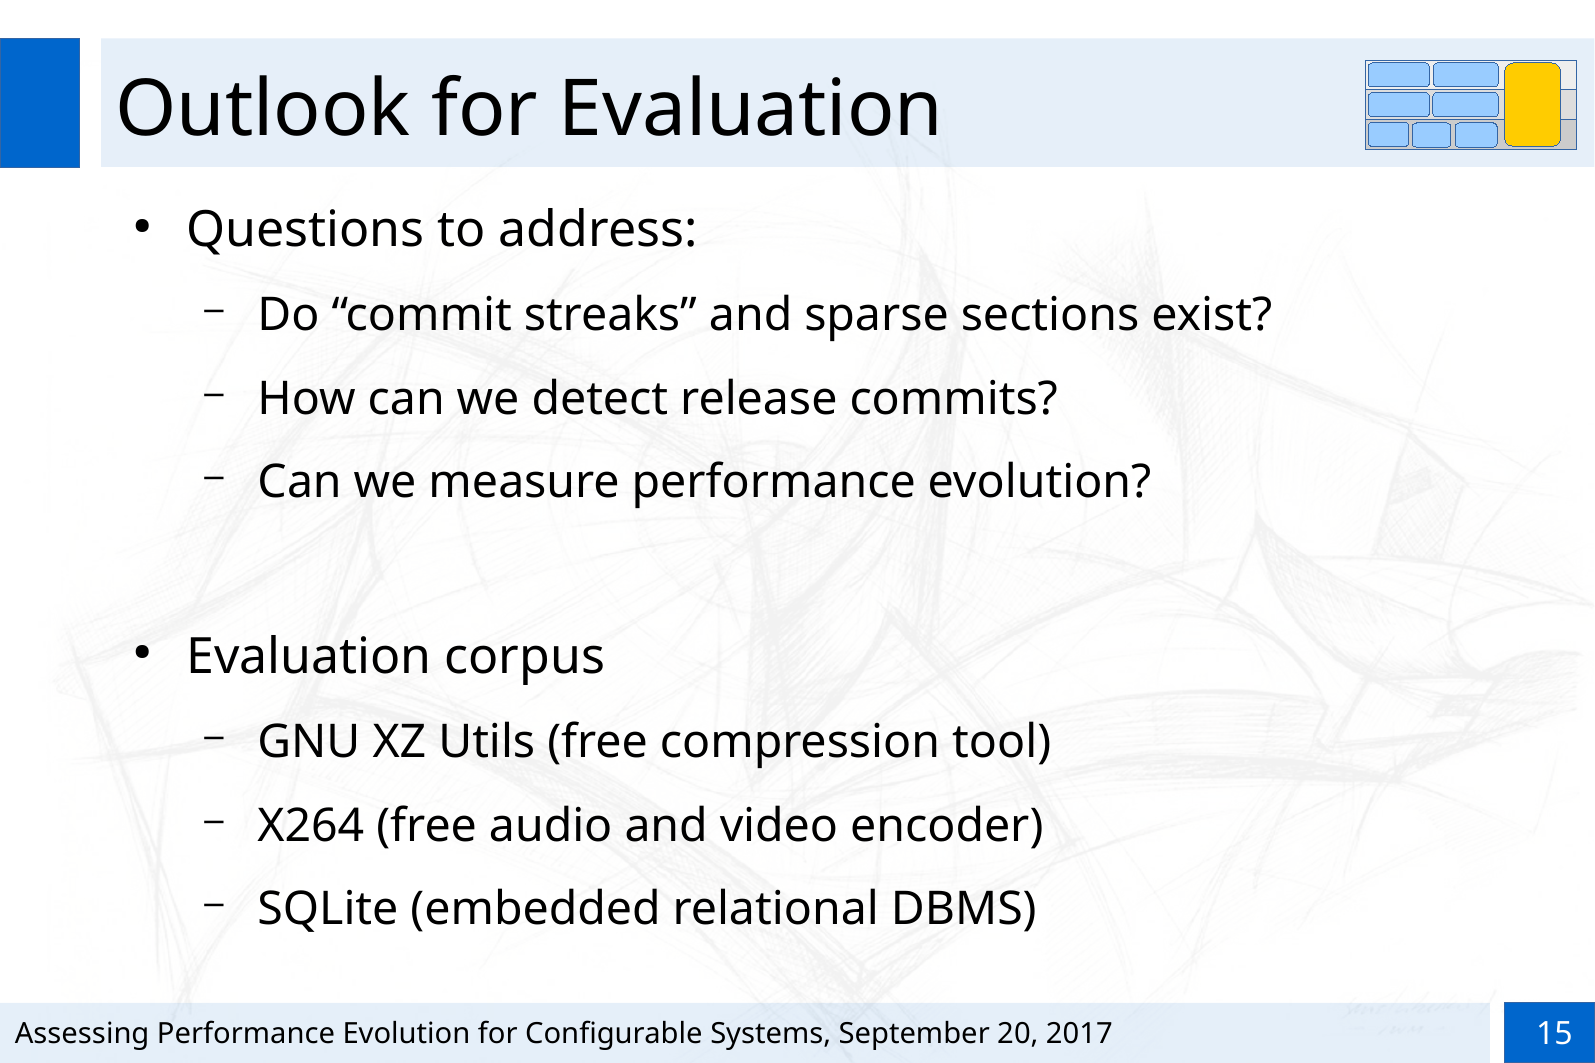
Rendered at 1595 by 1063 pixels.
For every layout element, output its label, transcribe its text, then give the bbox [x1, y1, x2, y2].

list Questions to address: Do “commit streaks” and sparse sections exist? How can we detect release commits? Can we measure performance evolution? Evaluation corpus GNU XZ Utils (free compression tool) X264 (free audio and video encoder) SQLite (embedded relational DBMS) [115, 192, 1515, 978]
text_box [1365, 60, 1577, 150]
title Outlook for Evaluation [115, 42, 1515, 168]
